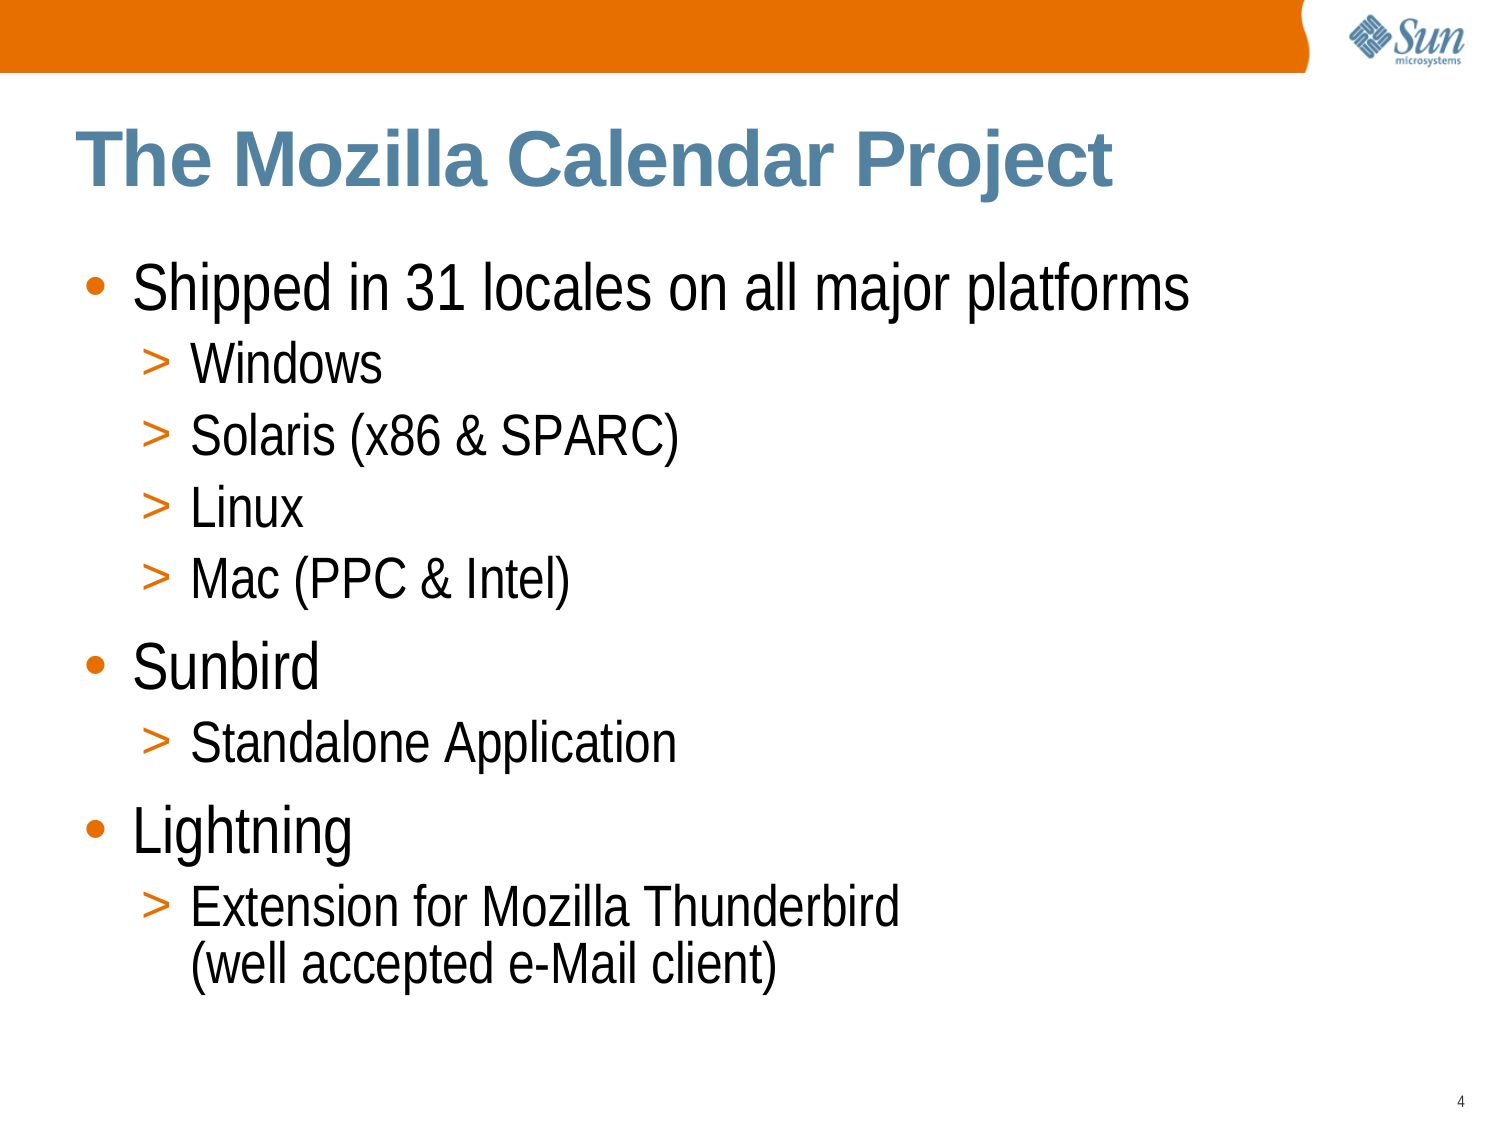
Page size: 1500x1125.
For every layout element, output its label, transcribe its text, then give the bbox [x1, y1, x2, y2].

list Shipped in 31 locales on all major platforms Windows Solaris (x86 & SPARC) Linux Mac (PPC & Intel) Sunbird Standalone Application Lightning Extension for Mozilla Thunderbird (well accepted e-Mail client) [64, 258, 1401, 1081]
title The Mozilla Calendar Project [75, 123, 1437, 227]
picture [0, 0, 1500, 73]
